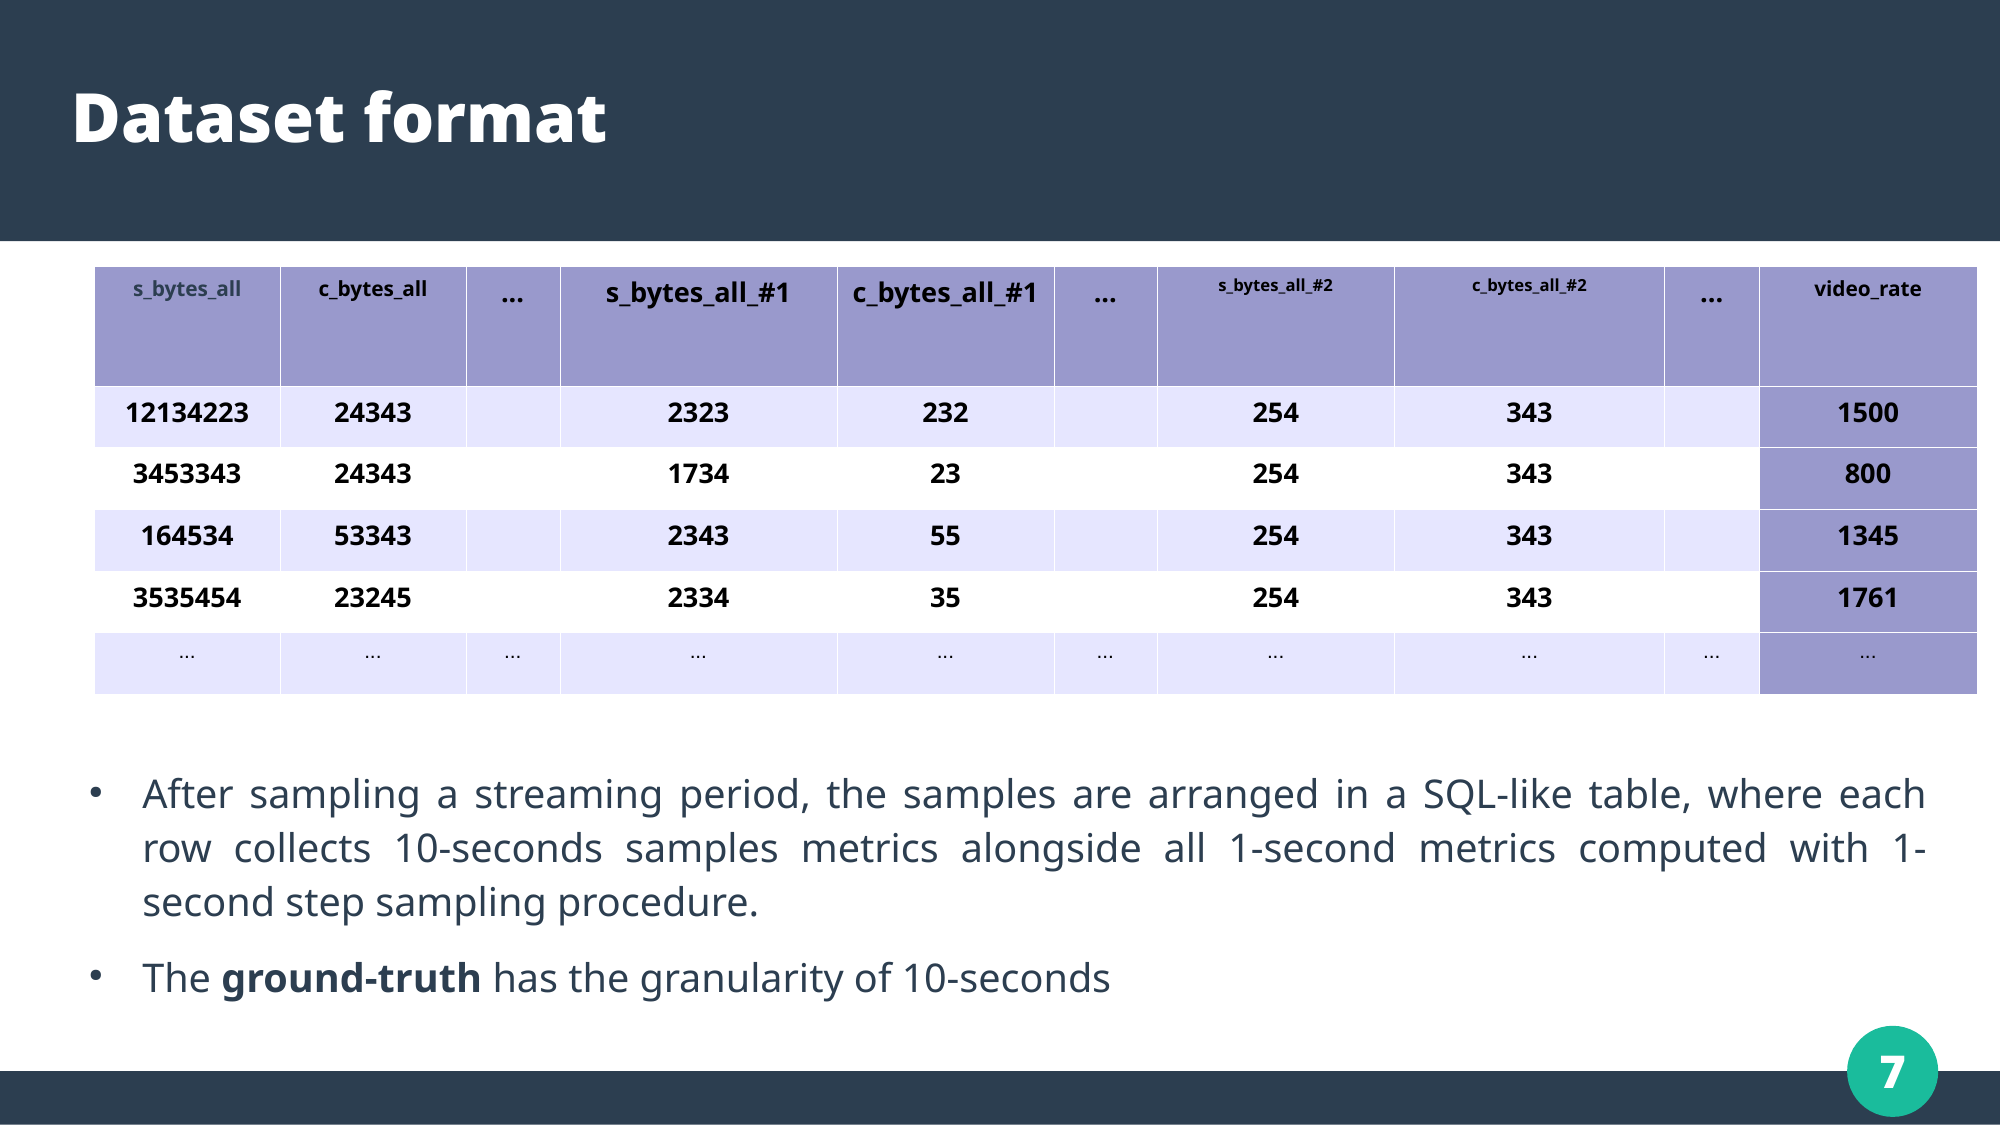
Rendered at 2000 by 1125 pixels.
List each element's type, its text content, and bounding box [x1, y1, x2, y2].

table_cell 12134223 [95, 387, 280, 447]
table_cell ... [561, 633, 837, 694]
table_cell [467, 510, 560, 571]
table_cell 55 [838, 510, 1054, 571]
table_header ... [1055, 267, 1157, 386]
table_cell 23 [838, 448, 1054, 509]
table_cell [467, 572, 560, 632]
table_cell ... [1055, 633, 1157, 694]
table_cell ... [1395, 633, 1664, 694]
table_cell [467, 448, 560, 509]
table_cell [1055, 510, 1157, 571]
table_cell 232 [838, 387, 1054, 447]
table_cell 1761 [1760, 572, 1977, 632]
table_cell [1055, 448, 1157, 509]
table_cell 2323 [561, 387, 837, 447]
table_cell 2334 [561, 572, 837, 632]
table_header s_bytes_all [95, 267, 280, 386]
table_header ... [467, 267, 560, 386]
table_cell 254 [1158, 387, 1394, 447]
table_cell 164534 [95, 510, 280, 571]
table_cell [1665, 572, 1759, 632]
table_cell 1500 [1760, 387, 1977, 447]
table_cell 1345 [1760, 510, 1977, 571]
table_cell [1665, 387, 1759, 447]
table_header c_bytes_all_#1 [838, 267, 1054, 386]
table_cell 254 [1158, 448, 1394, 509]
table_header s_bytes_all_#2 [1158, 267, 1394, 386]
title Dataset format [71, 44, 1929, 188]
table_cell [1665, 510, 1759, 571]
table_cell 3535454 [95, 572, 280, 632]
table_cell ... [838, 633, 1054, 694]
table_cell [467, 387, 560, 447]
table_cell 800 [1760, 448, 1977, 509]
table_cell 343 [1395, 510, 1664, 571]
table_header ... [1665, 267, 1759, 386]
table_cell ... [281, 633, 466, 694]
table_cell 343 [1395, 387, 1664, 447]
table_header video_rate [1760, 267, 1977, 386]
table_cell 343 [1395, 572, 1664, 632]
table_cell 254 [1158, 572, 1394, 632]
table_cell [1055, 387, 1157, 447]
table_cell [1665, 448, 1759, 509]
list After sampling a streaming period, the samples are arranged in a SQL-like table, where each row collects 10-seconds samples metrics alongside all 1-second metrics computed with 1-second step sampling procedure. The ground-truth has the granularity of 10-seconds [71, 725, 1929, 1045]
table_cell 2343 [561, 510, 837, 571]
table_cell 24343 [281, 387, 466, 447]
table_cell ... [1665, 633, 1759, 694]
table_cell 343 [1395, 448, 1664, 509]
table_cell ... [1158, 633, 1394, 694]
table_cell [1055, 572, 1157, 632]
table_cell 35 [838, 572, 1054, 632]
table_cell 254 [1158, 510, 1394, 571]
table_cell ... [1760, 633, 1977, 694]
table_cell 24343 [281, 448, 466, 509]
table_cell 1734 [561, 448, 837, 509]
table_cell 23245 [281, 572, 466, 632]
table_cell ... [95, 633, 280, 694]
table_cell 3453343 [95, 448, 280, 509]
table_cell 53343 [281, 510, 466, 571]
table_header s_bytes_all_#1 [561, 267, 837, 386]
table_header c_bytes_all [281, 267, 466, 386]
table_cell ... [467, 633, 560, 694]
table_header c_bytes_all_#2 [1395, 267, 1664, 386]
